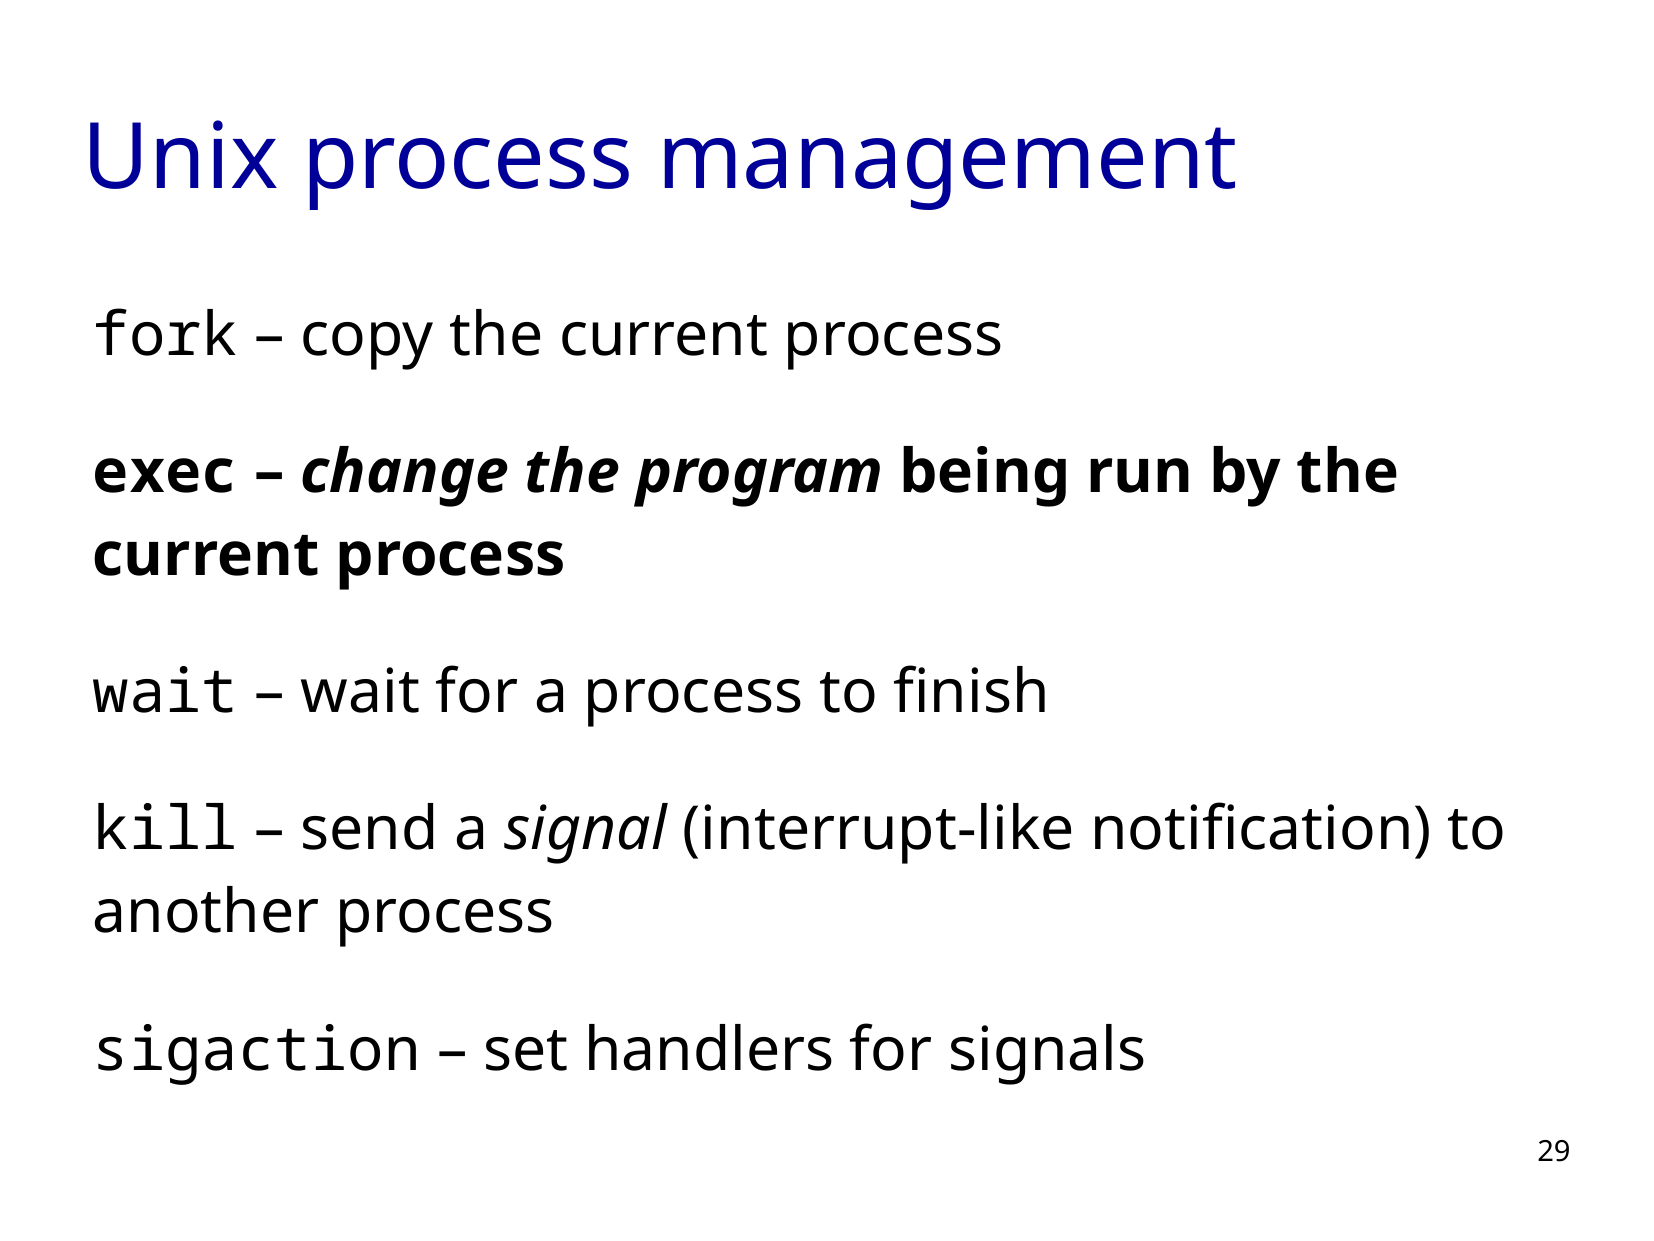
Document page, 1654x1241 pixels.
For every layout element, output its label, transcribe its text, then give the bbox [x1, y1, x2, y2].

list fork – copy the current process exec – change the program being run by the current process wait – wait for a process to finish kill – send a signal (interrupt-like notification) to another process sigaction – set handlers for signals [60, 290, 1571, 1096]
title Unix process management [82, 49, 1571, 257]
